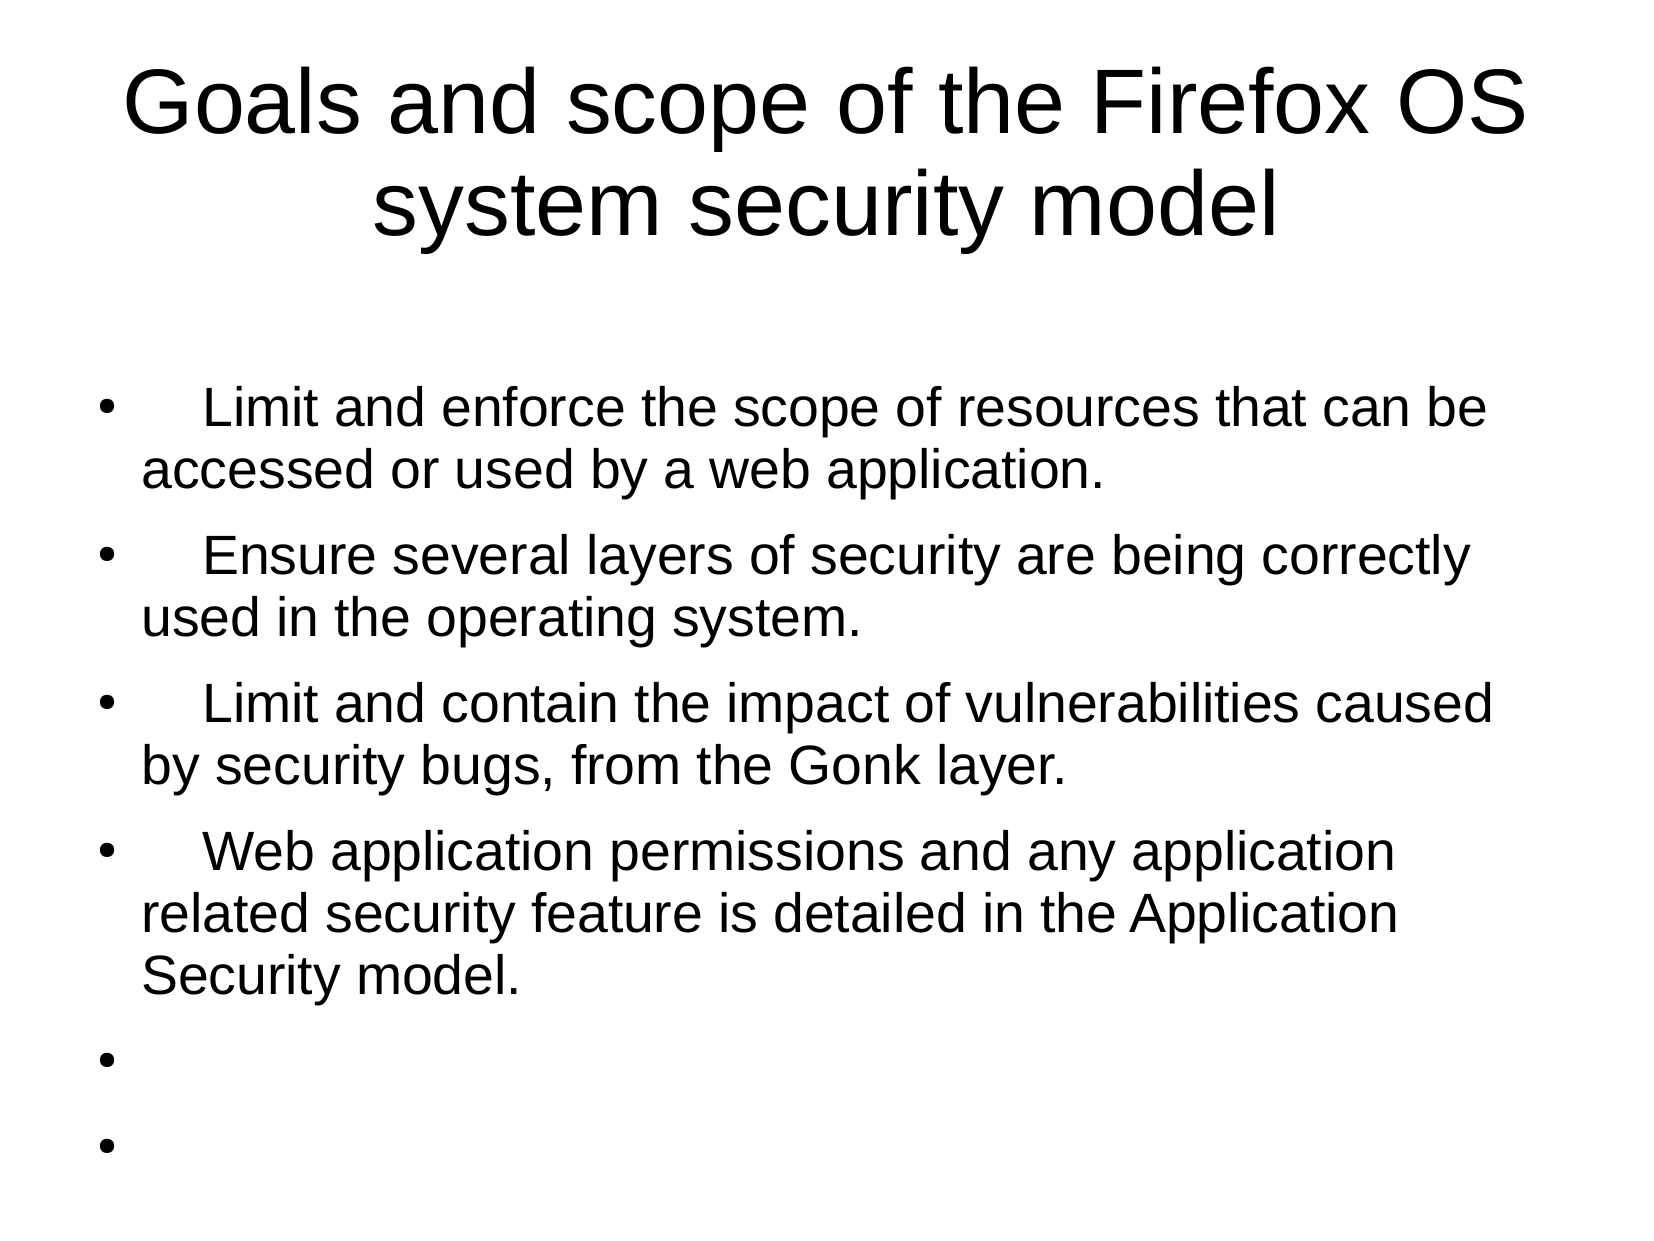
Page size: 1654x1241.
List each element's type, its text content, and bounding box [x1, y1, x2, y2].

list Limit and enforce the scope of resources that can be accessed or used by a web application. Ensure several layers of security are being correctly used in the operating system. Limit and contain the impact of vulnerabilities caused by security bugs, from the Gonk layer. Web application permissions and any application related security feature is detailed in the Application Security model. [82, 290, 1538, 1010]
title Goals and scope of the Firefox OS system security model [82, 49, 1571, 257]
